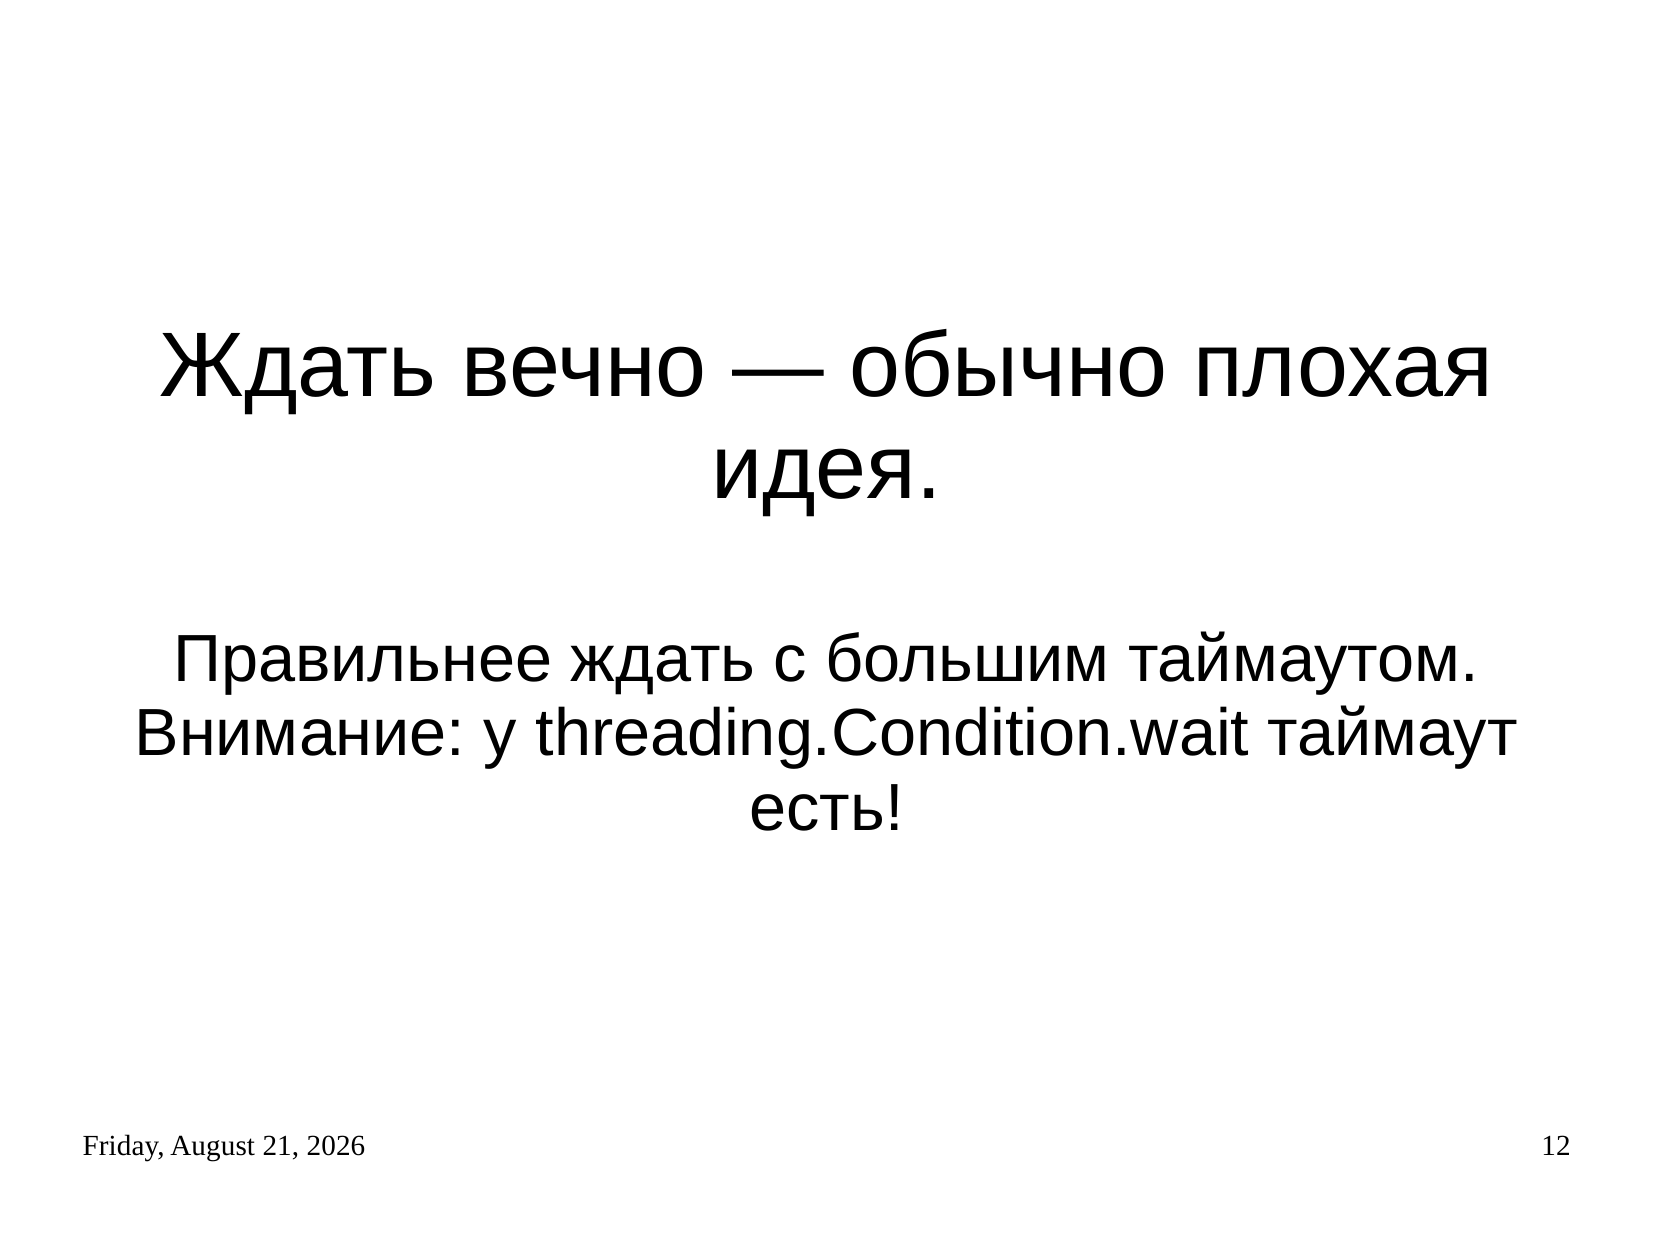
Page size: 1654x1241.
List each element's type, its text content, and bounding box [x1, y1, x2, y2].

subtitle Ждать вечно — обычно плохая идея. Правильнее ждать с большим таймаутом. Внимание: у threading.Condition.wait таймаут есть! [82, 49, 1571, 1109]
